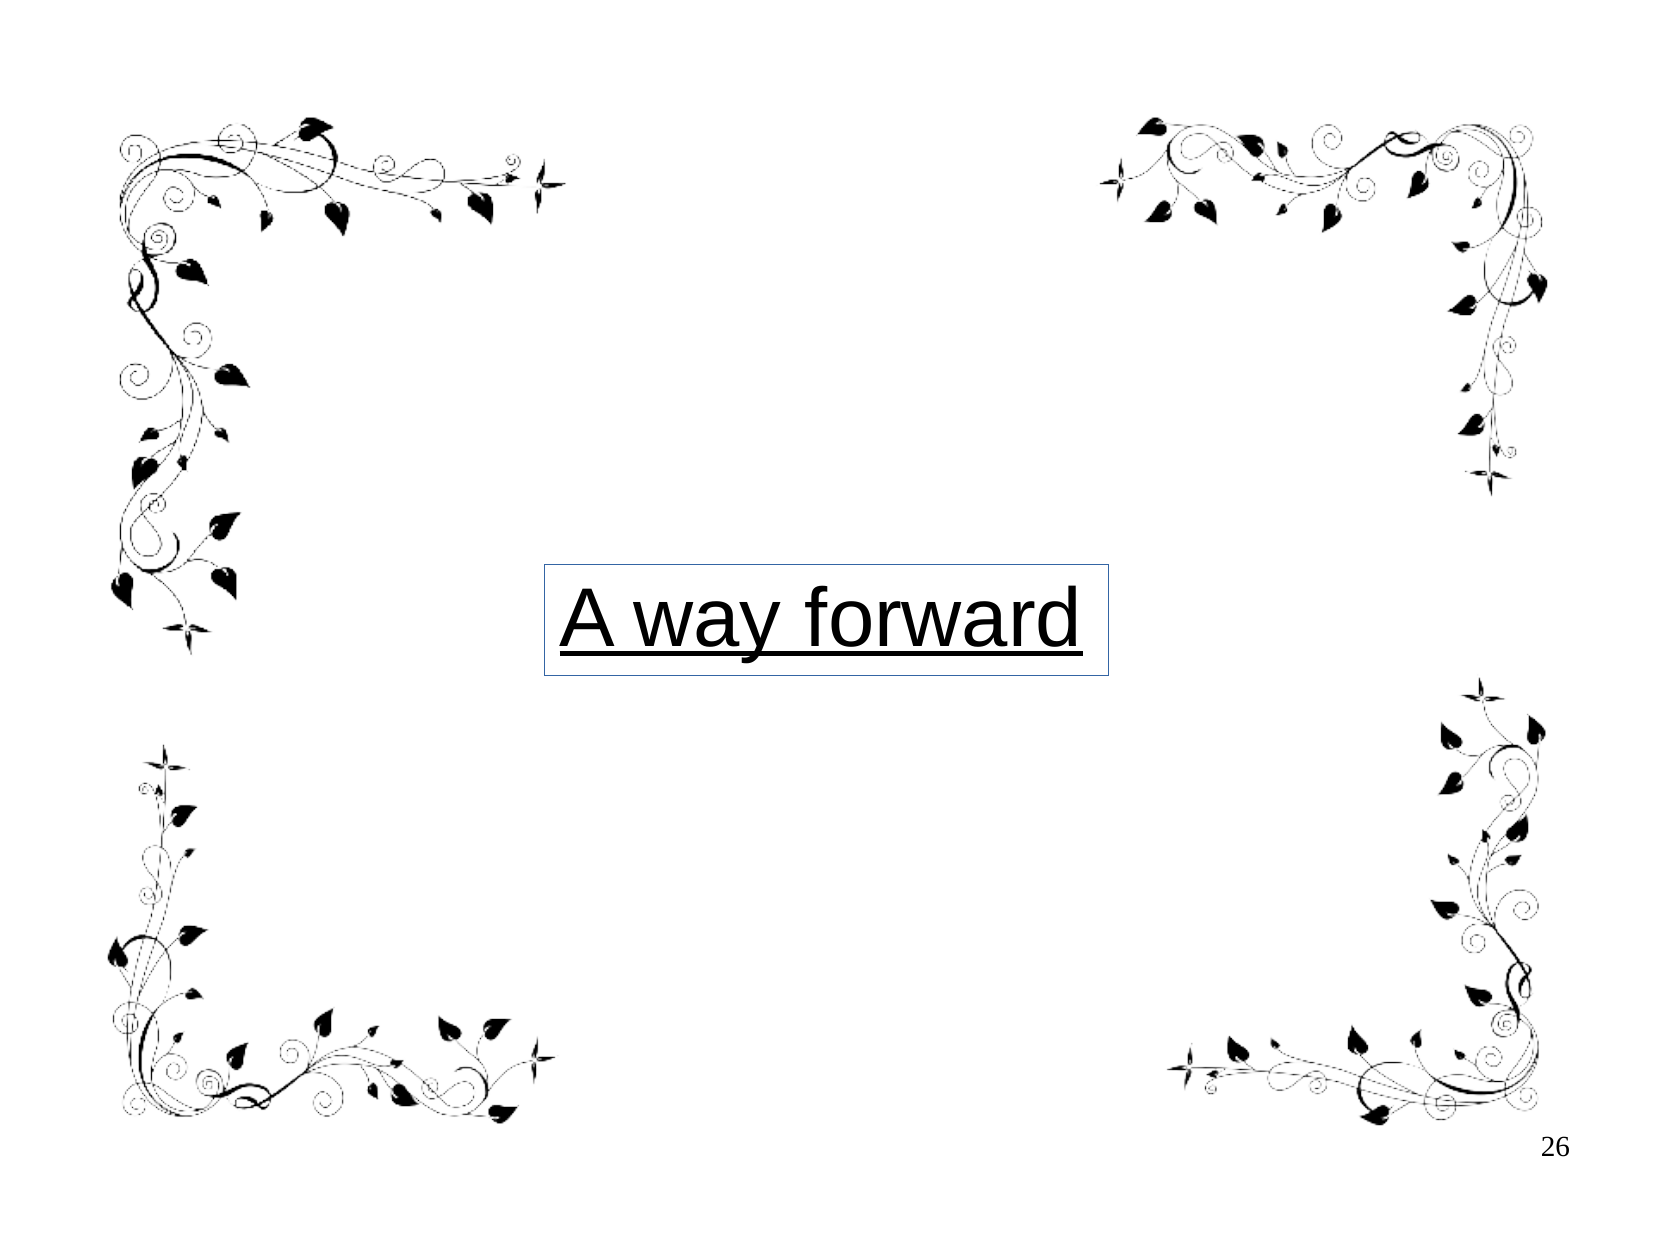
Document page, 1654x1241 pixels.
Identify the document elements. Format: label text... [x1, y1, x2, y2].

text_box A way forward [544, 564, 1109, 676]
picture [101, 109, 1553, 1131]
